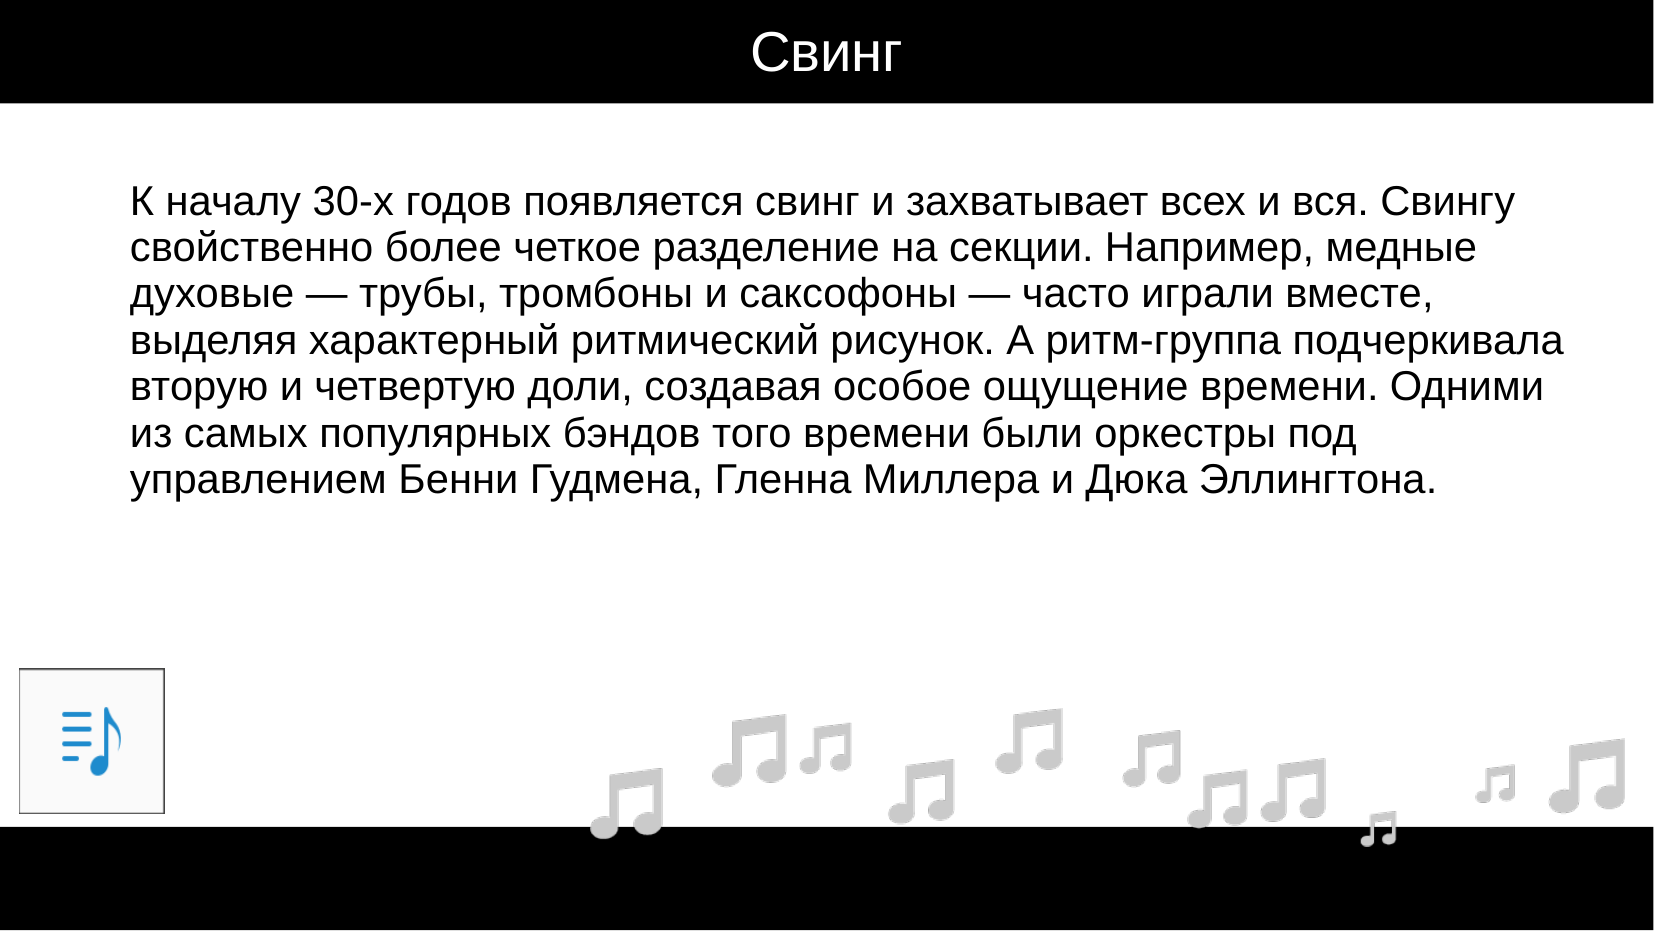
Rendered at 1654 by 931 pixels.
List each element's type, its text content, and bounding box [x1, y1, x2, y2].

title Свинг [59, 6, 1595, 98]
list К началу 30-х годов появляется свинг и захватывает всех и вся. Свингу свойственно более четкое разделение на секции. Например, медные духовые — трубы, тромбоны и саксофоны — часто играли вместе, выделяя характерный ритмический рисунок. А ритм-группа подчеркивала вторую и четвертую доли, создавая особое ощущение времени. Одними из самых популярных бэндов того времени были оркестры под управлением Бенни Гудмена, Гленна Миллера и Дюка Эллингтона. [59, 177, 1595, 709]
text_box [17, 667, 166, 815]
